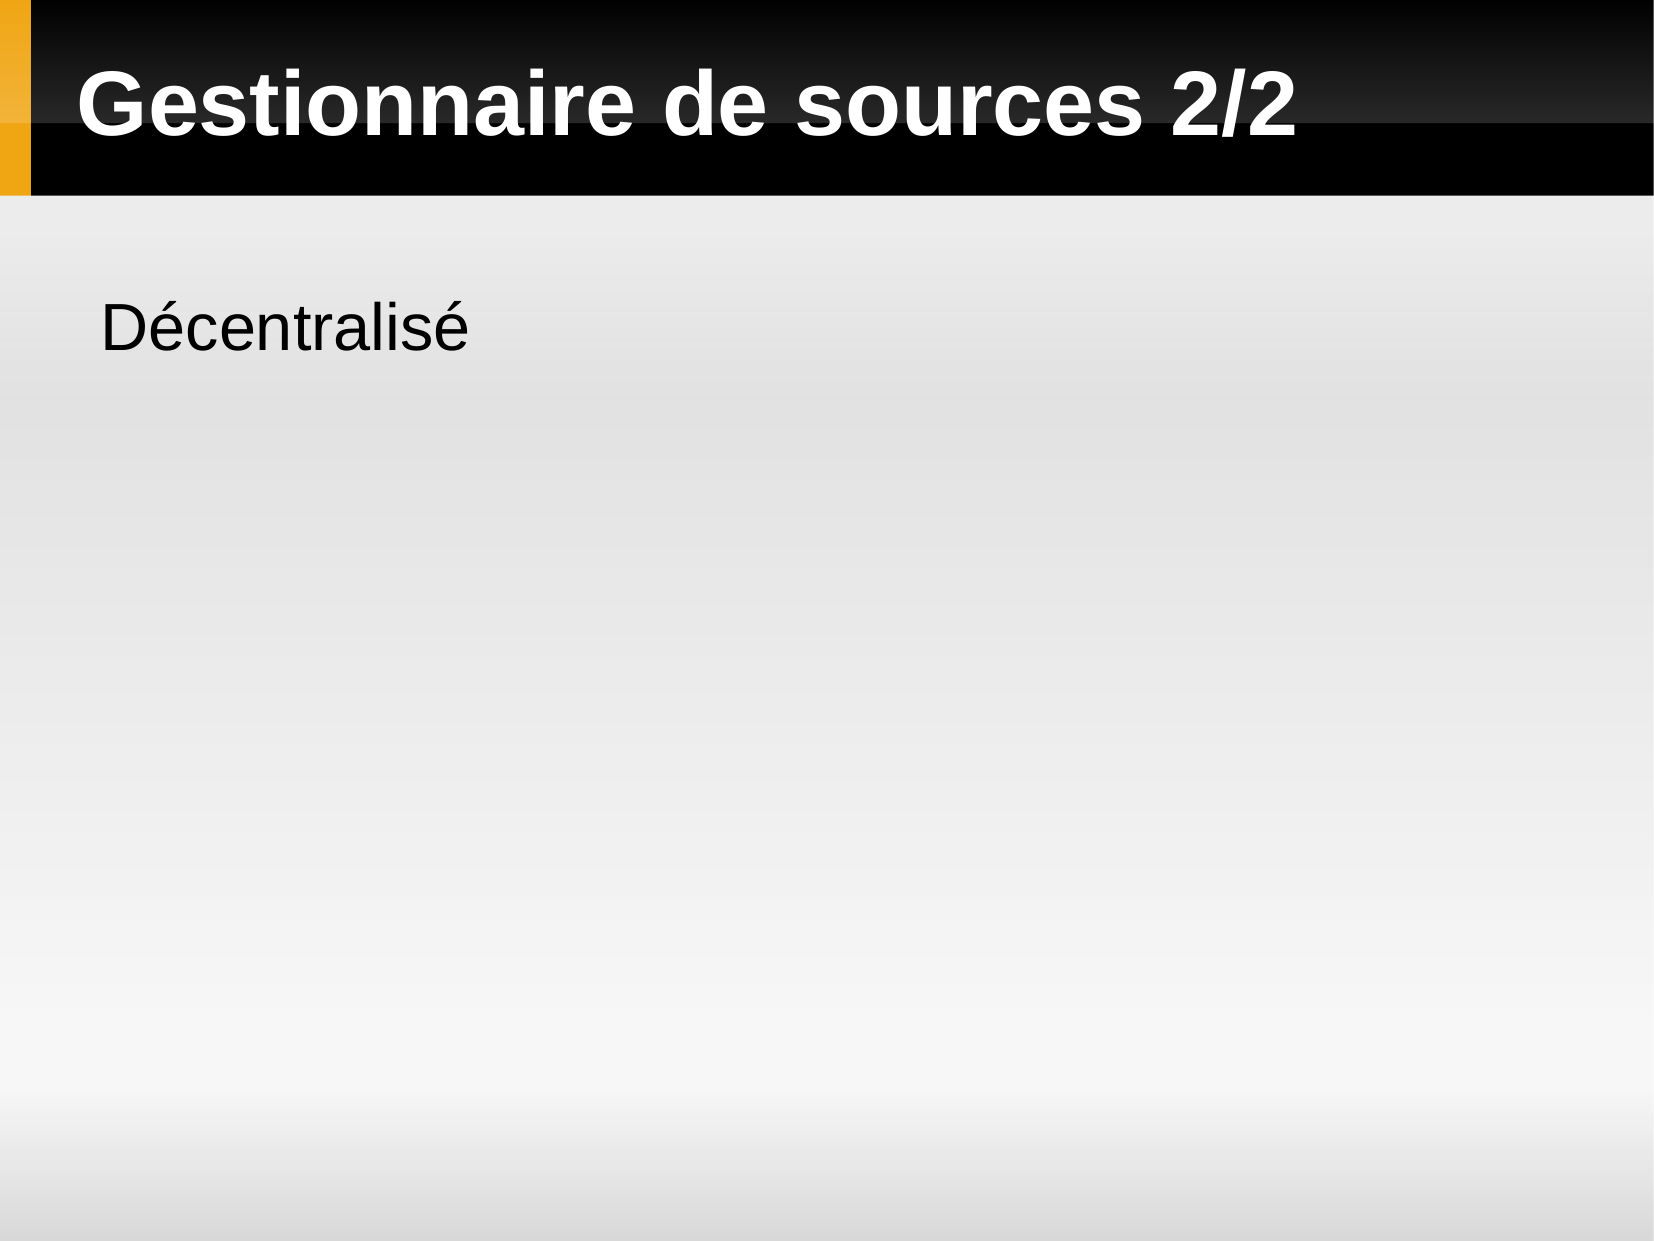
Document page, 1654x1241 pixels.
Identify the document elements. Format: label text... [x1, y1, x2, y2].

picture [0, 0, 1654, 1241]
title Gestionnaire de sources 2/2 [76, 7, 1565, 200]
list Décentralisé [82, 290, 1571, 1094]
